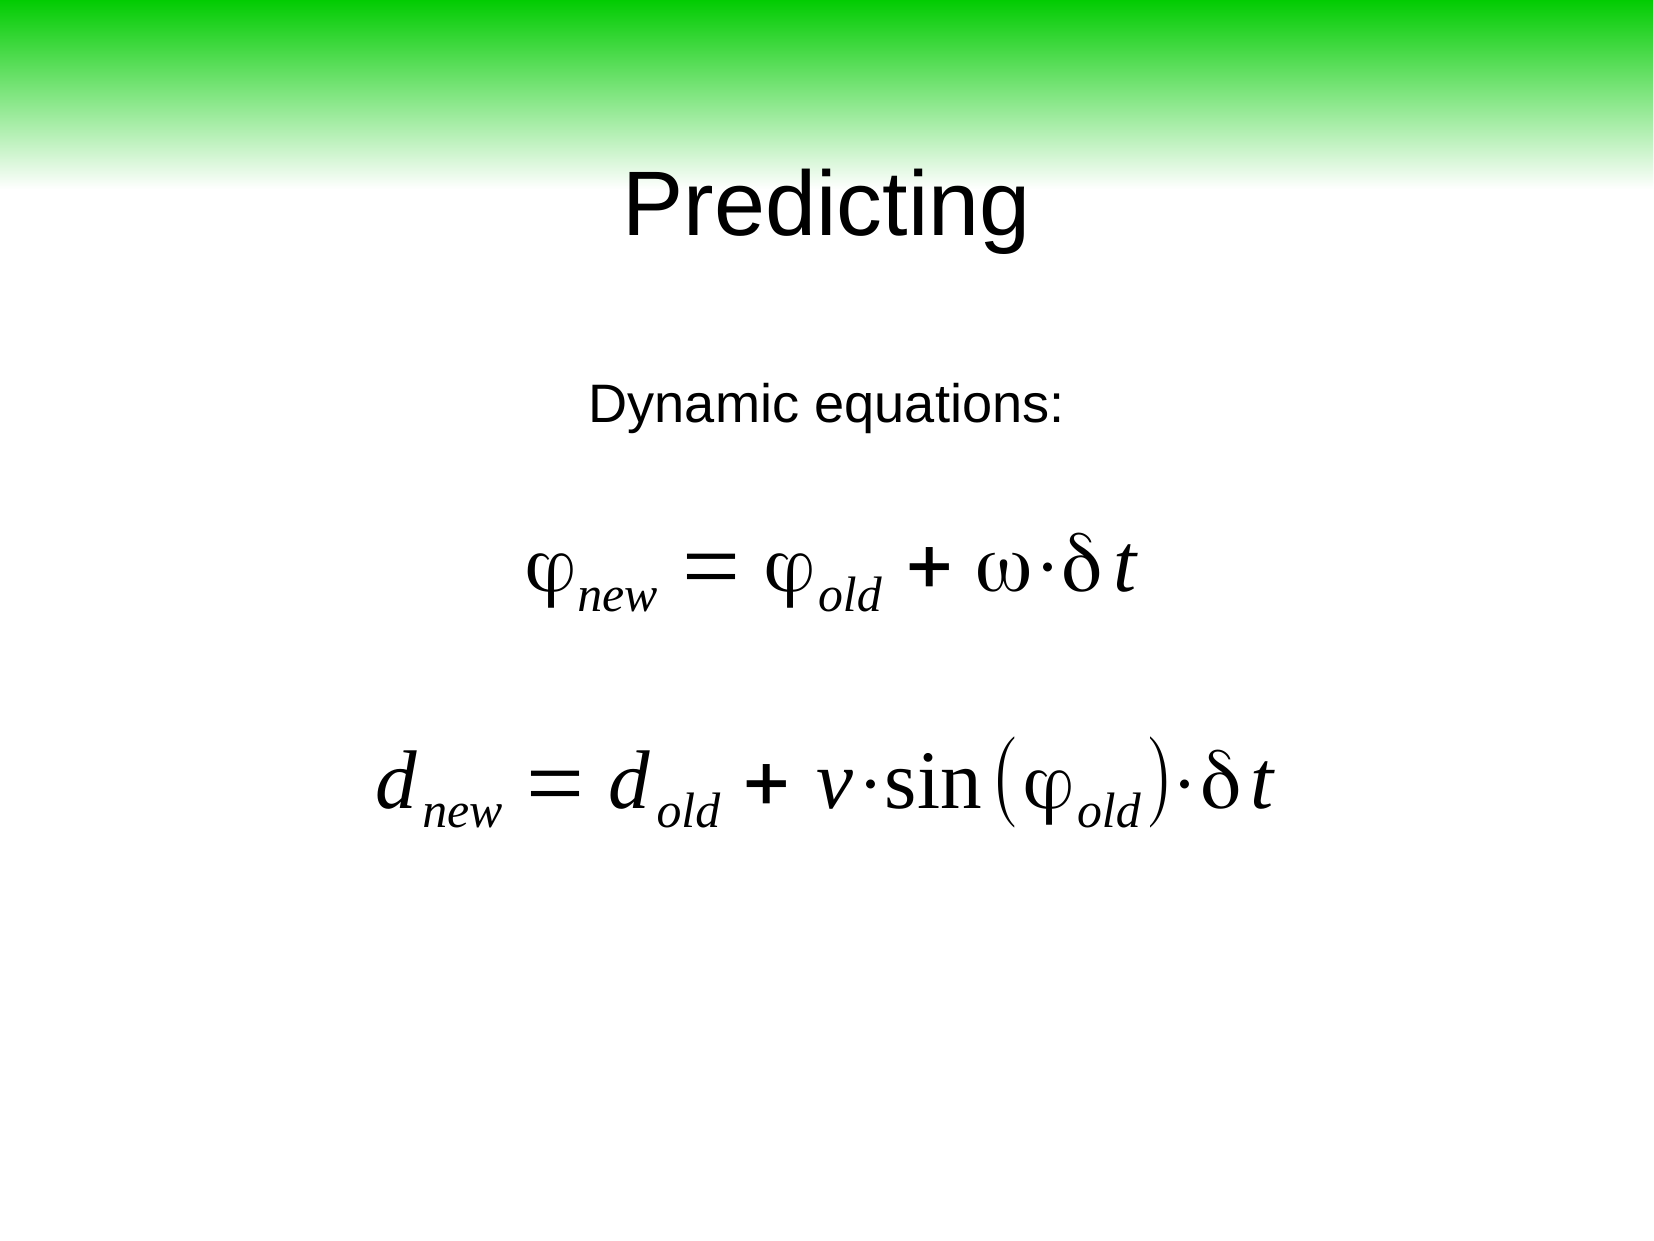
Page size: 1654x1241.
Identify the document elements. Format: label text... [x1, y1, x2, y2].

text_box [0, 0, 1654, 189]
text_box Dynamic equations: [573, 366, 1081, 442]
chart [505, 517, 1149, 623]
chart [367, 732, 1286, 839]
title Predicting [82, 100, 1571, 308]
